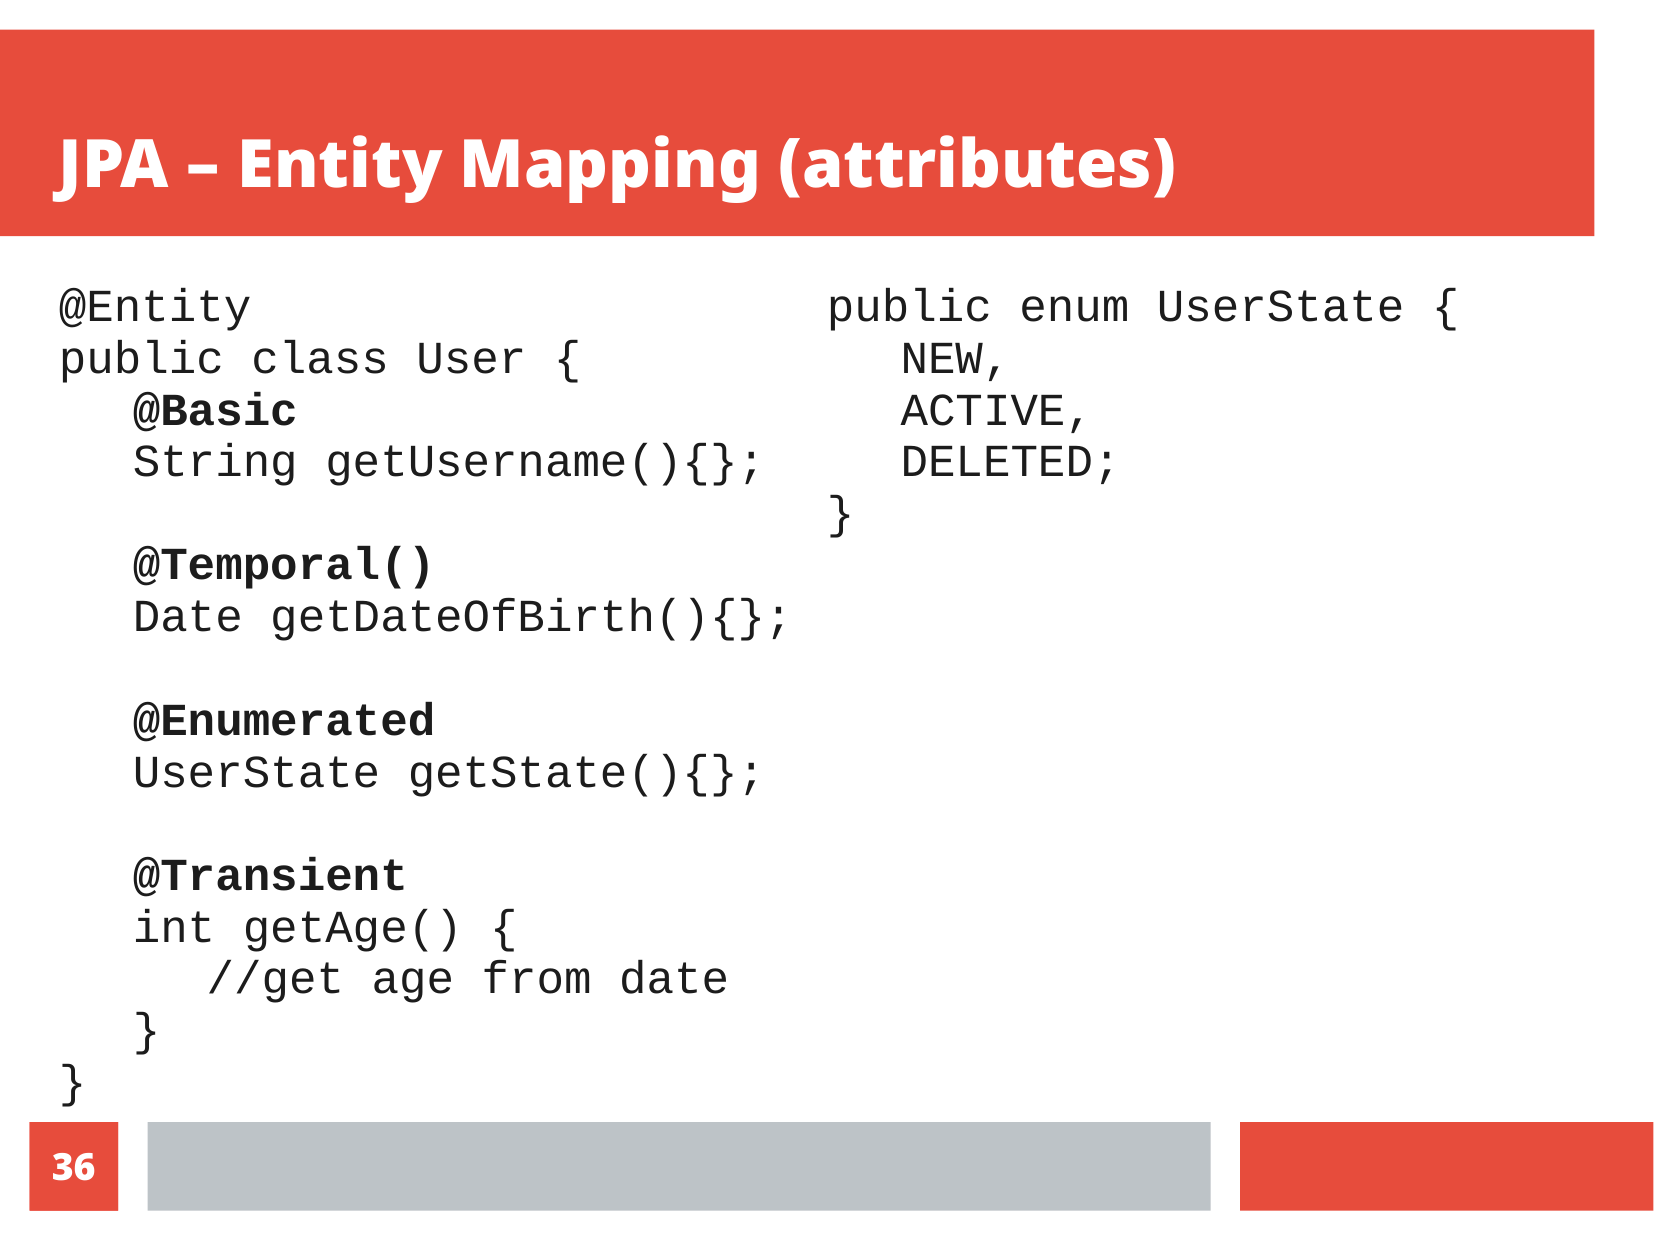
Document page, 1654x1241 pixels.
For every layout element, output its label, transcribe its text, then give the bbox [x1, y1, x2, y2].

title JPA – Entity Mapping (attributes) [59, 59, 1595, 207]
subtitle @Entity public class User { @Basic String getUsername(){}; @Temporal() Date getDateOfBirth(){}; @Enumerated UserState getState(){}; @Transient int getAge() { //get age from date } } [59, 283, 815, 1111]
text_box public enum UserState { NEW, ACTIVE, DELETED; } [826, 283, 1583, 1052]
